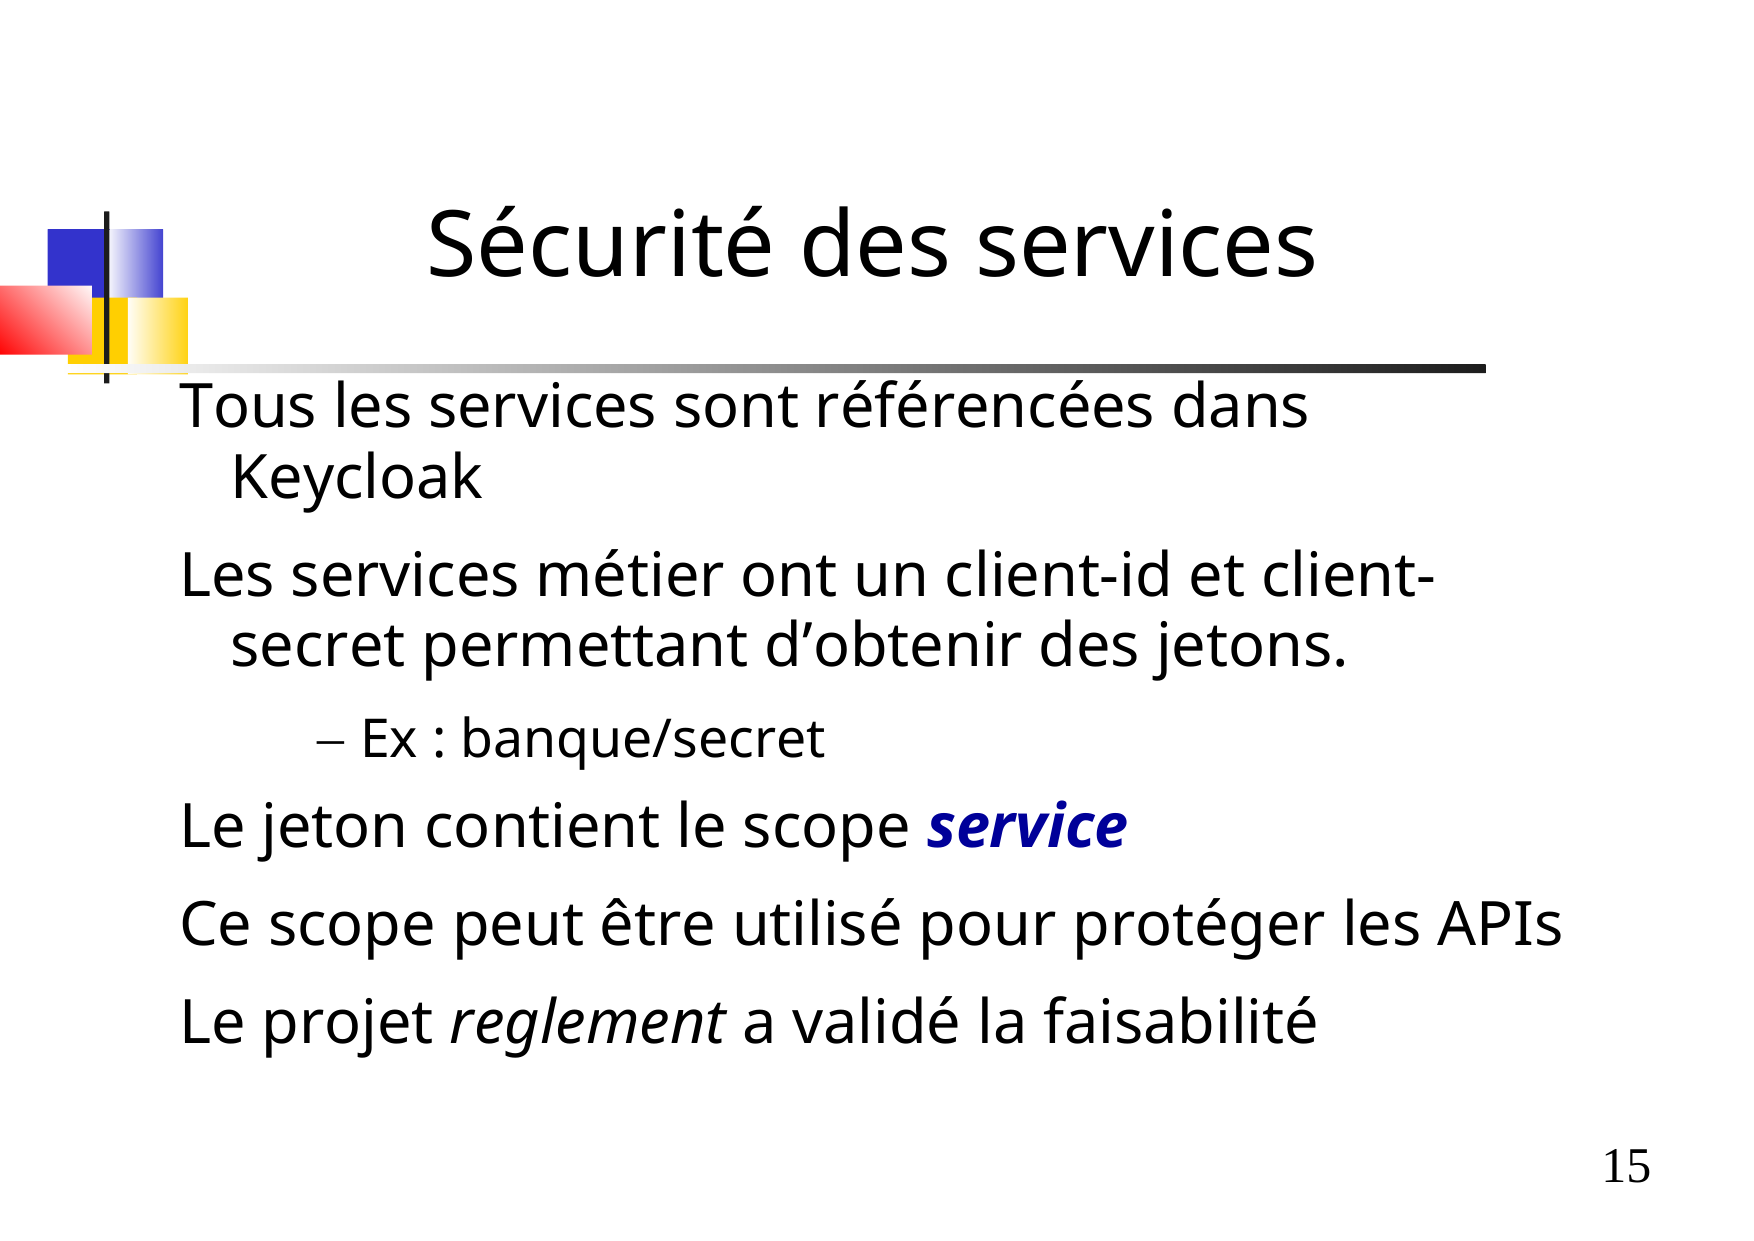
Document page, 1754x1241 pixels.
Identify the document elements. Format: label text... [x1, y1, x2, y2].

title Sécurité des services [179, 139, 1567, 351]
list Tous les services sont référencées dans Keycloak Les services métier ont un client-id et client-secret permettant d’obtenir des jetons. Ex : banque/secret Le jeton contient le scope service Ce scope peut être utilisé pour protéger les APIs Le projet reglement a validé la faisabilité [179, 371, 1567, 1091]
